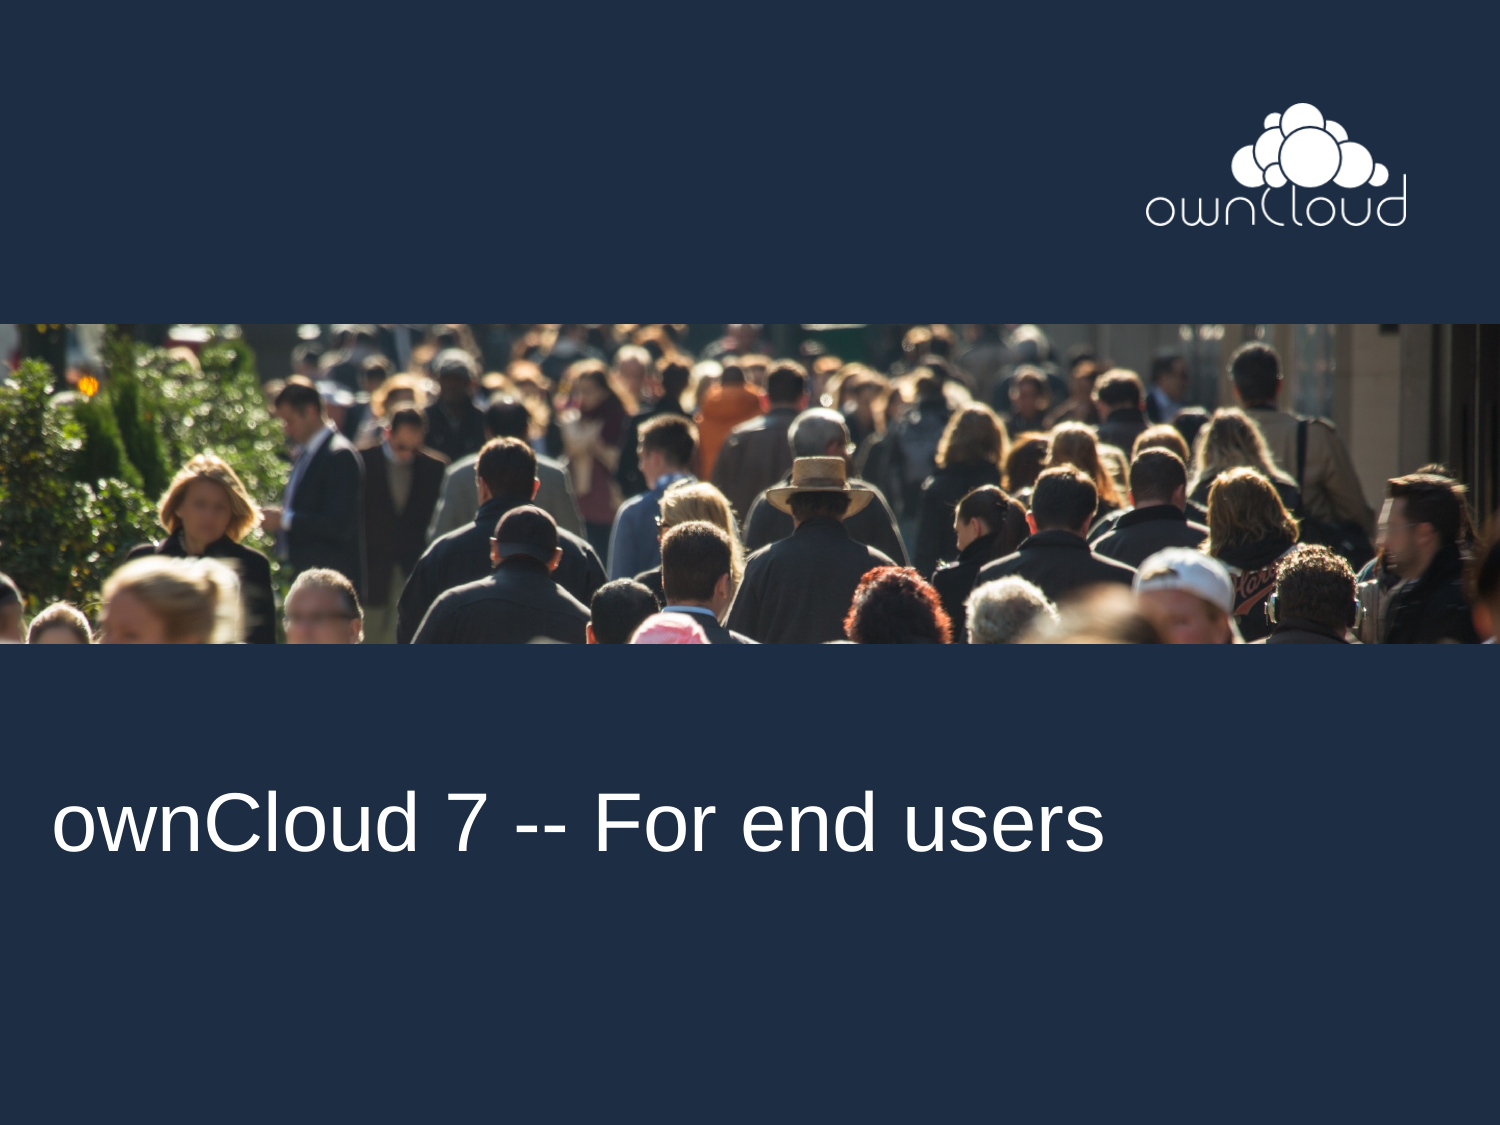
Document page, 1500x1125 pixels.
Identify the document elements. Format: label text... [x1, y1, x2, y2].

text_box ownCloud 7 -- For end users [36, 761, 1462, 985]
picture [1146, 103, 1406, 226]
picture [0, 324, 1500, 644]
